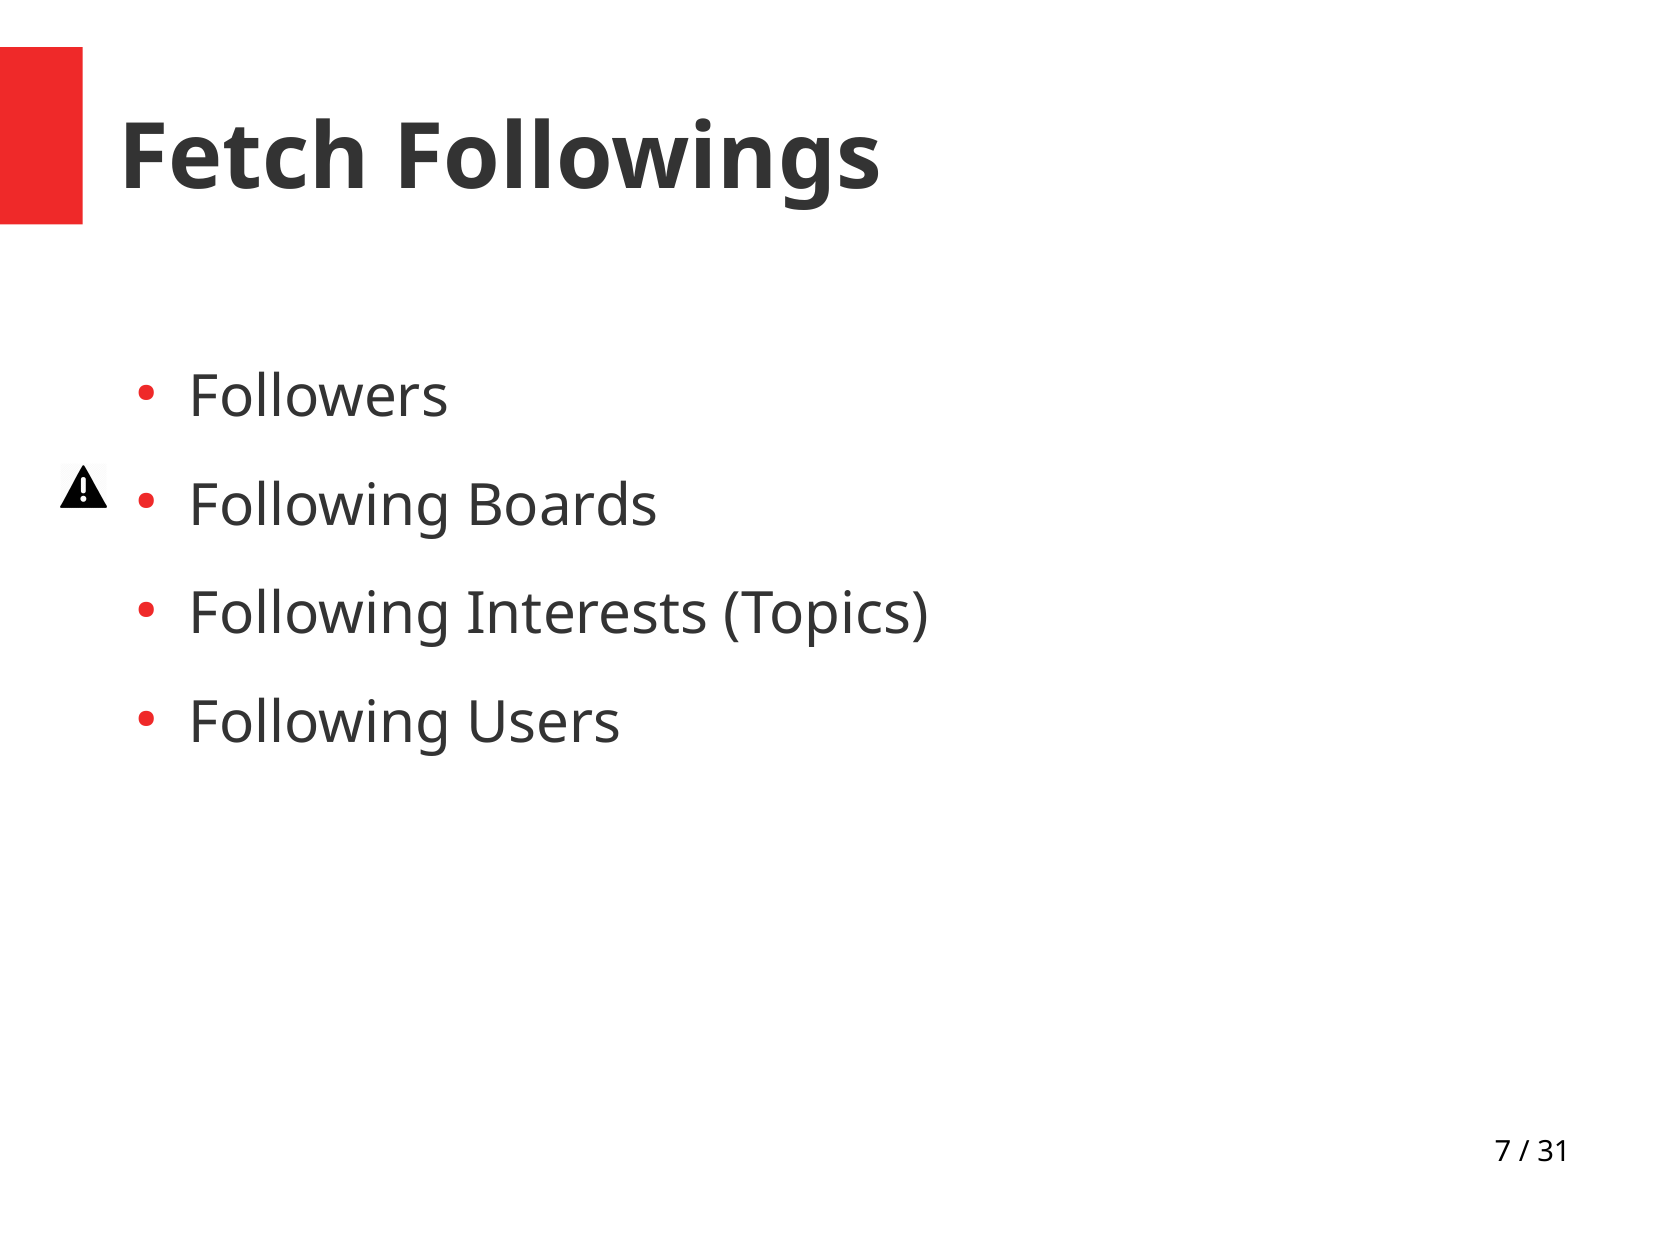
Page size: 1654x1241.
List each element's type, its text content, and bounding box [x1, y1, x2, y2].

list Followers Following Boards Following Interests (Topics) Following Users [118, 354, 1536, 1074]
title Fetch Followings [118, 49, 1571, 257]
picture [60, 463, 107, 511]
